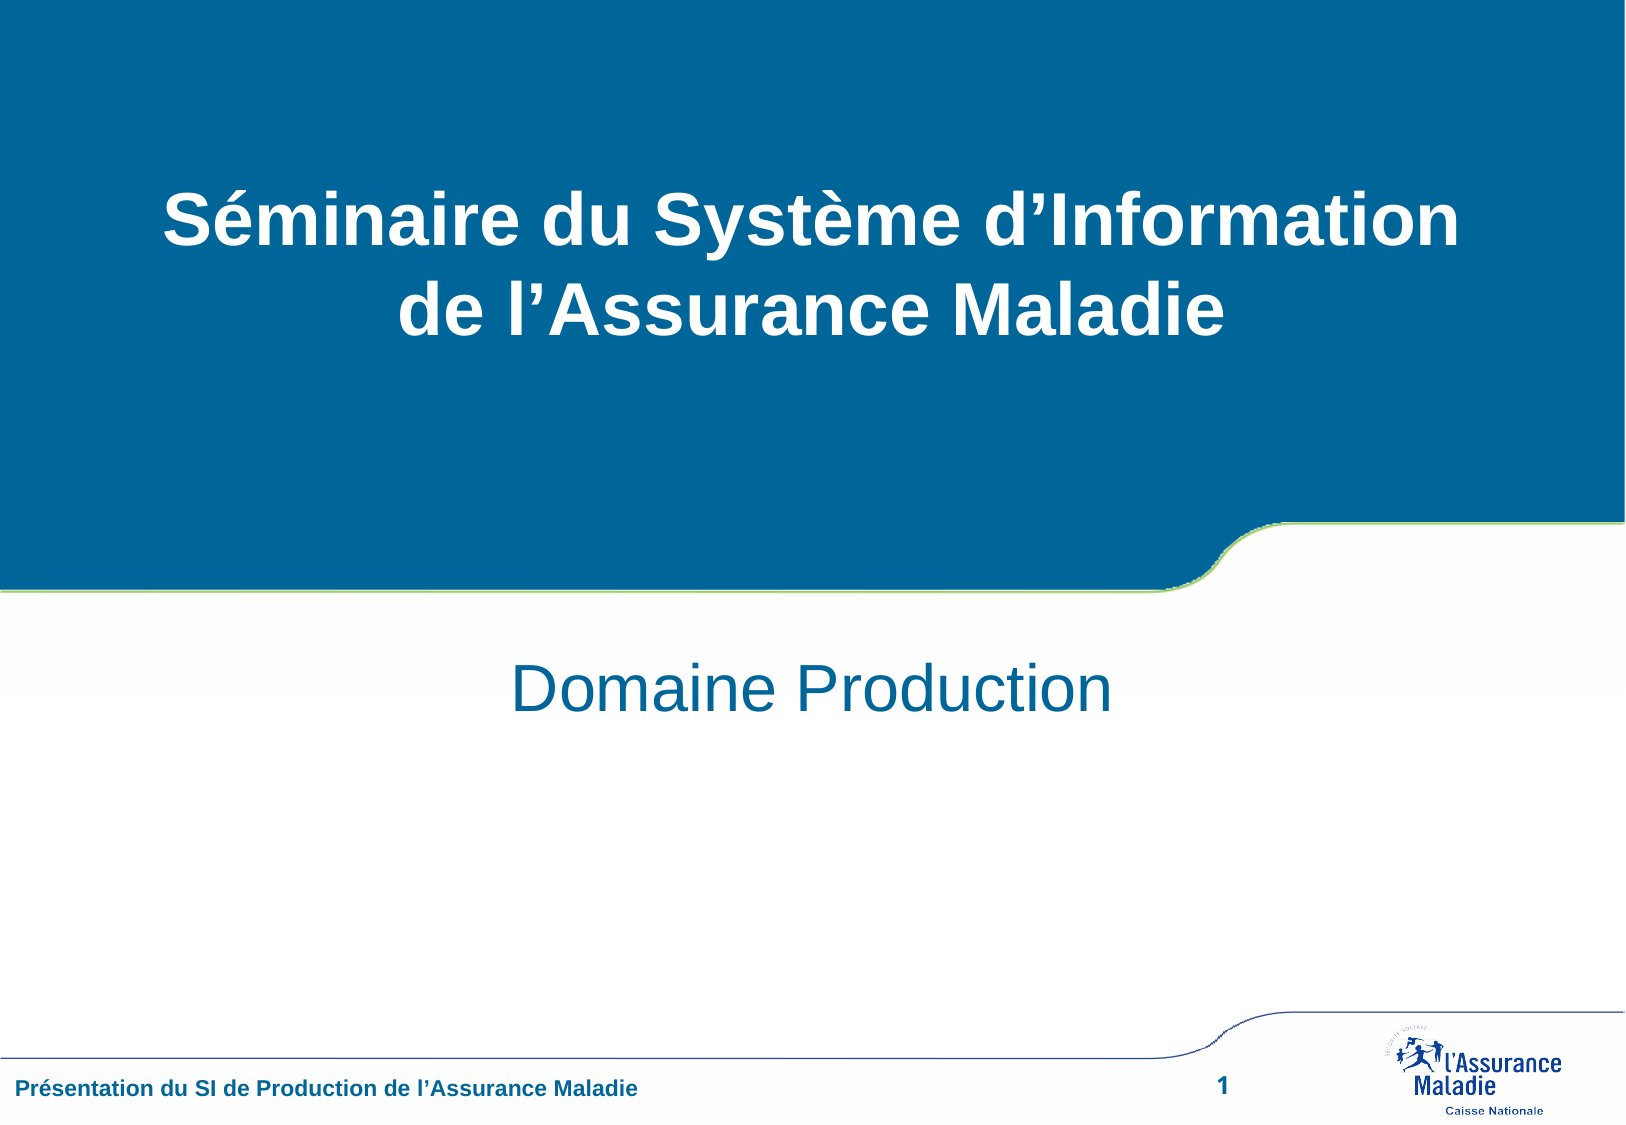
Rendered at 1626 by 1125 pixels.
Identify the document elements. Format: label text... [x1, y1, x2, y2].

picture [0, 523, 1625, 692]
picture [0, 1011, 1625, 1125]
subtitle Domaine Production [210, 637, 1415, 925]
title Séminaire du Système d’Information de l’Assurance Maladie [121, 140, 1504, 382]
